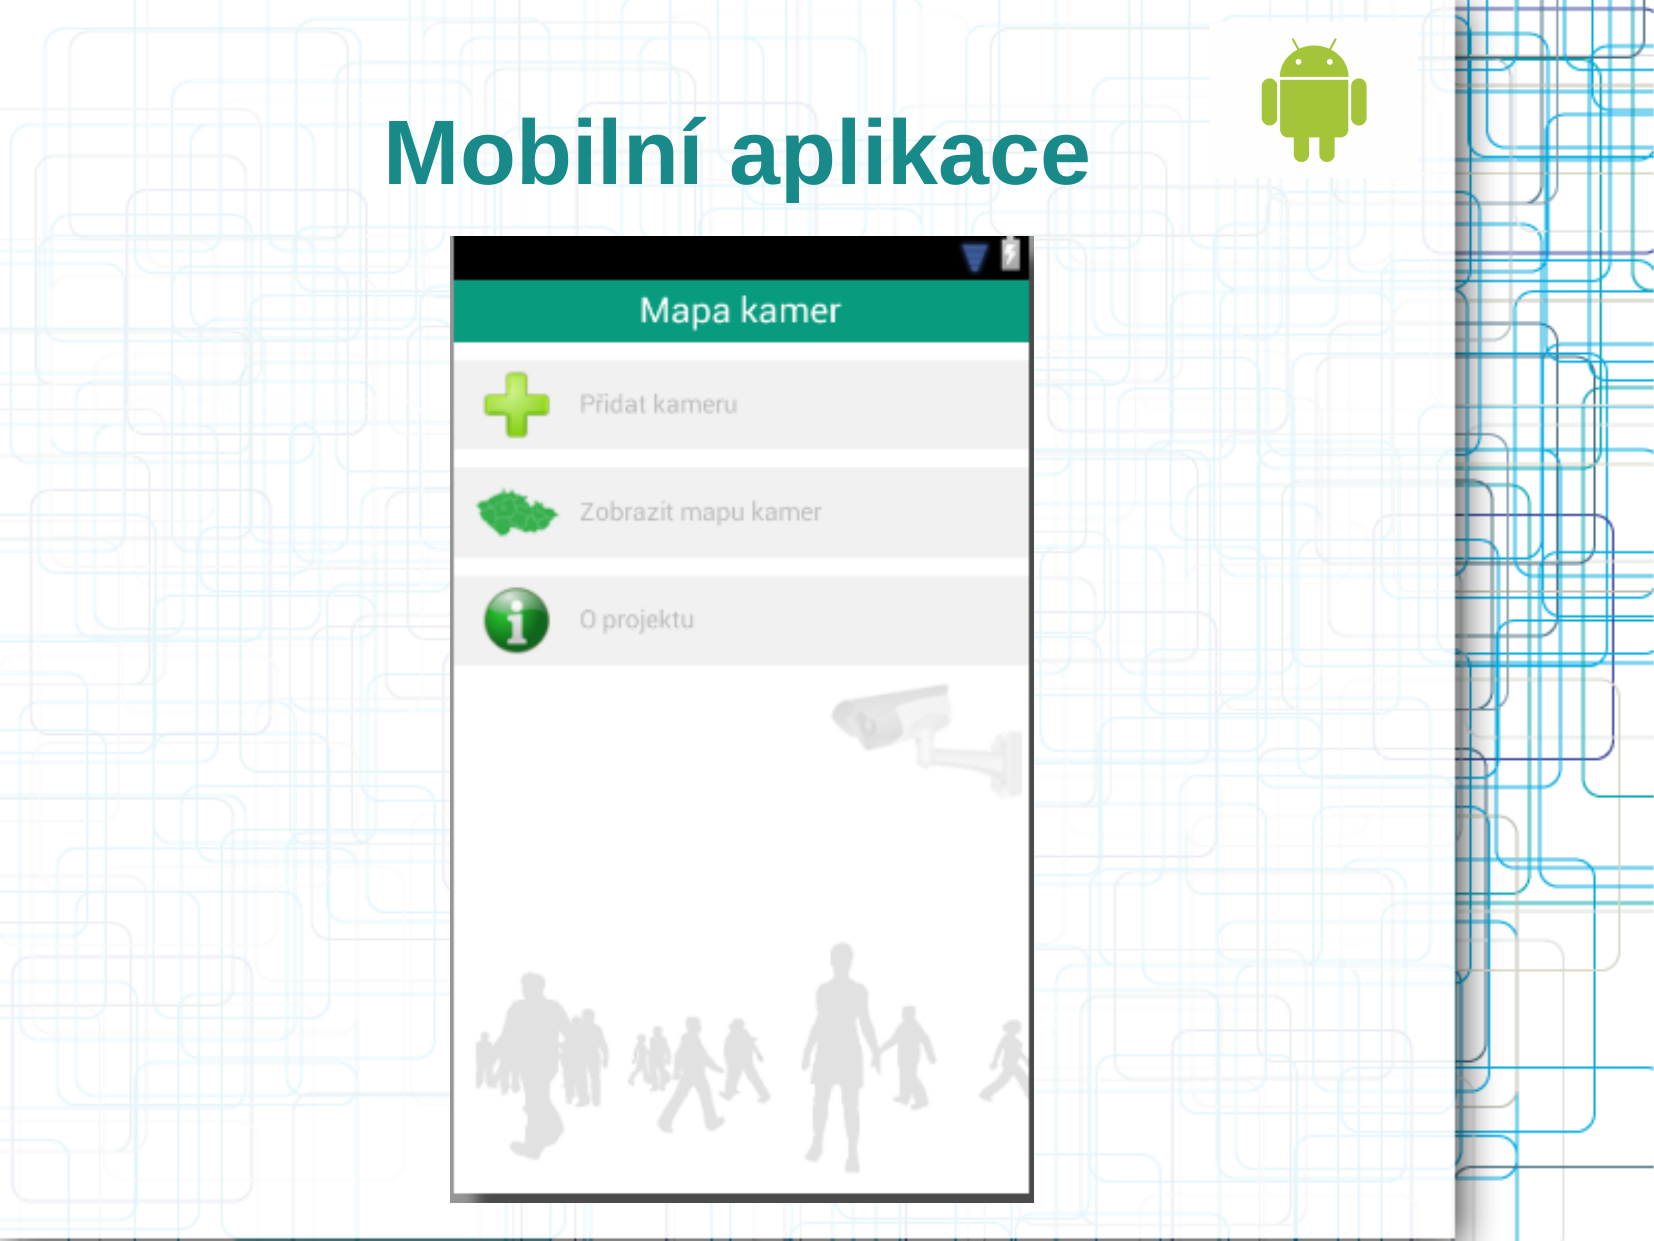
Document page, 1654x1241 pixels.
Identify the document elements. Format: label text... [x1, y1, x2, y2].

picture [0, 0, 1654, 1241]
title Mobilní aplikace [59, 49, 1418, 257]
